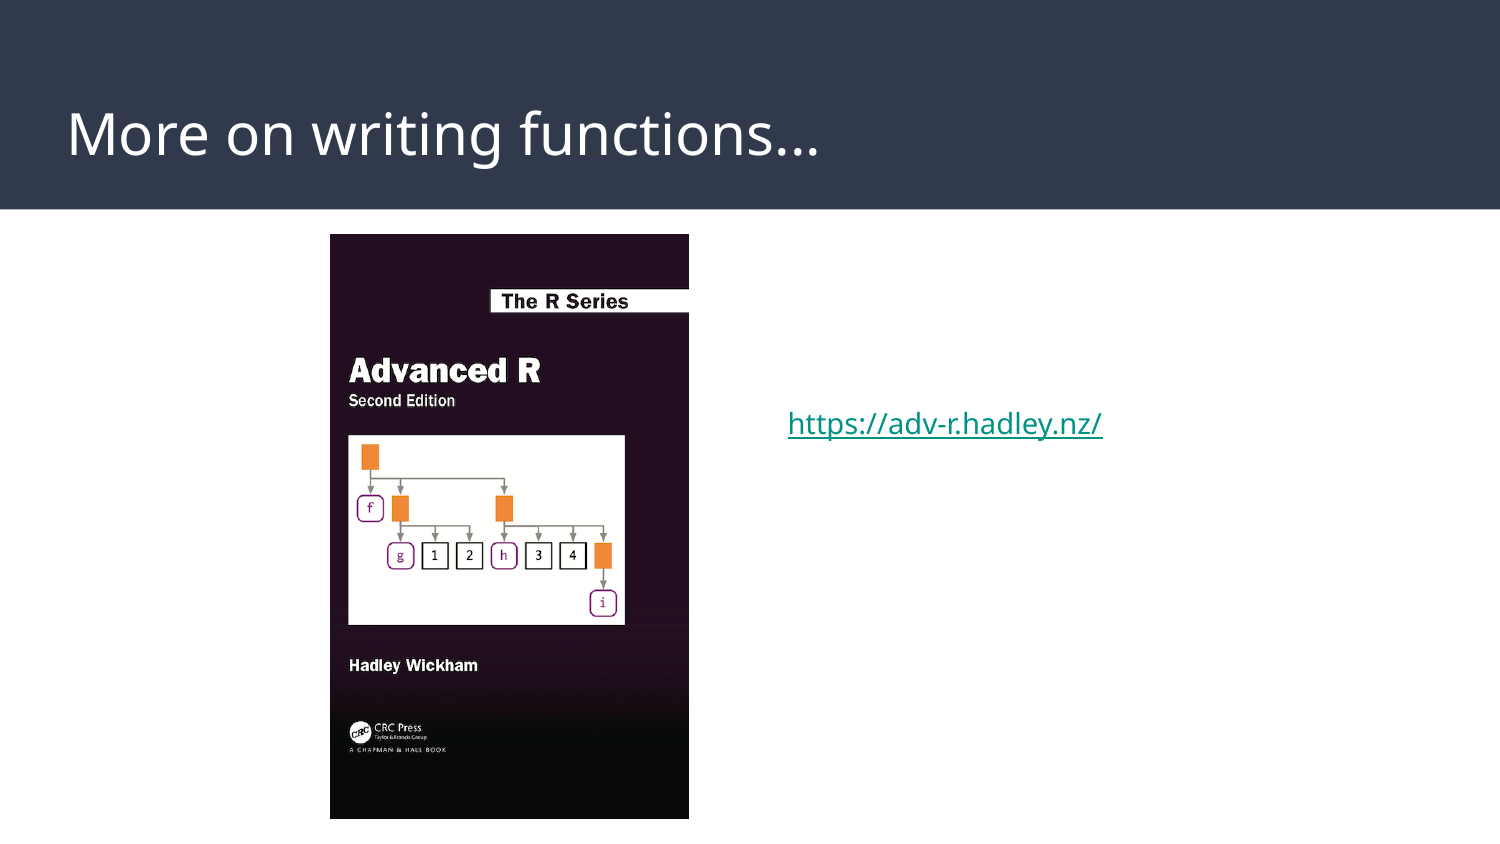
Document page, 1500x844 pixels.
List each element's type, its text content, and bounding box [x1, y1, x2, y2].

title More on writing functions... [51, 82, 1449, 185]
picture [330, 234, 689, 819]
text_box https://adv-r.hadley.nz/ [772, 390, 1164, 519]
